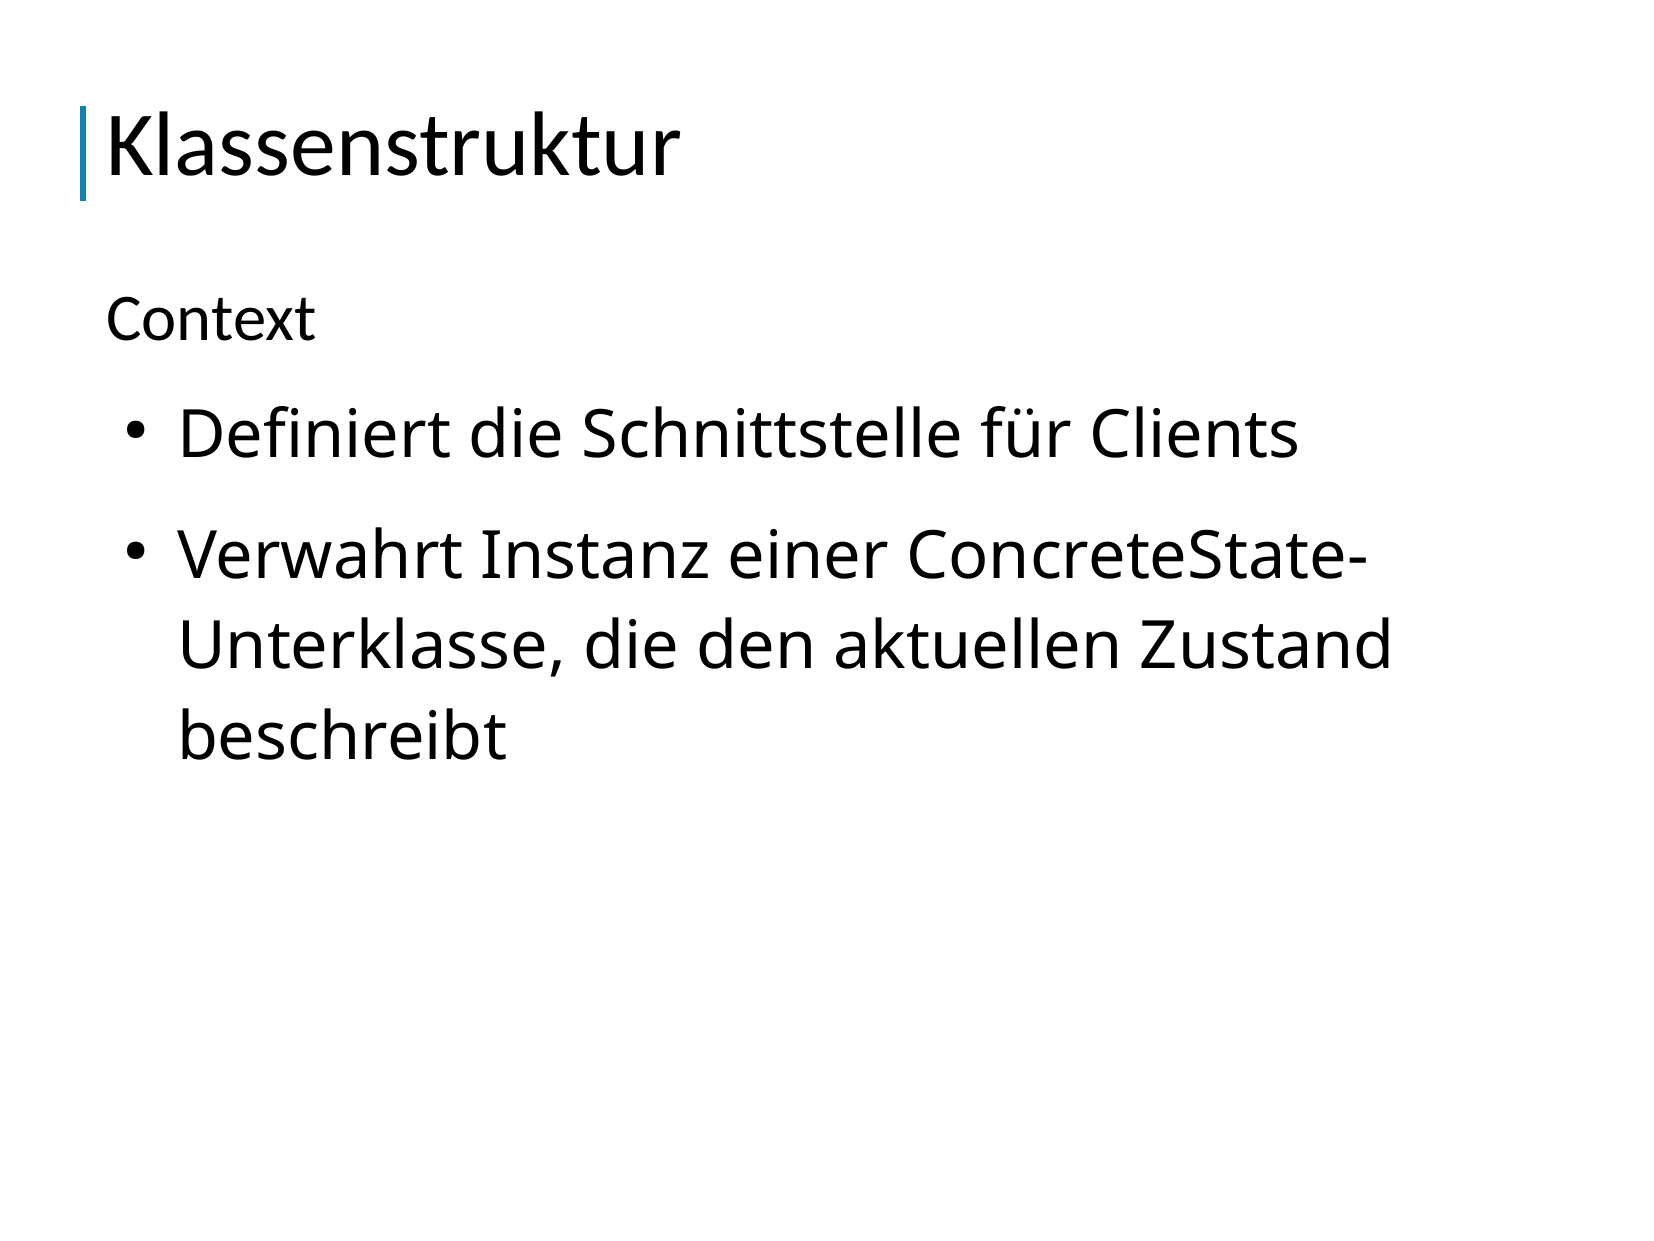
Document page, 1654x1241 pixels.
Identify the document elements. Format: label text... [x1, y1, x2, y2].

title Klassenstruktur [106, 49, 1571, 257]
list Context Definiert die Schnittstelle für Clients Verwahrt Instanz einer ConcreteState-Unterklasse, die den aktuellen Zustand beschreibt [106, 290, 1571, 1109]
